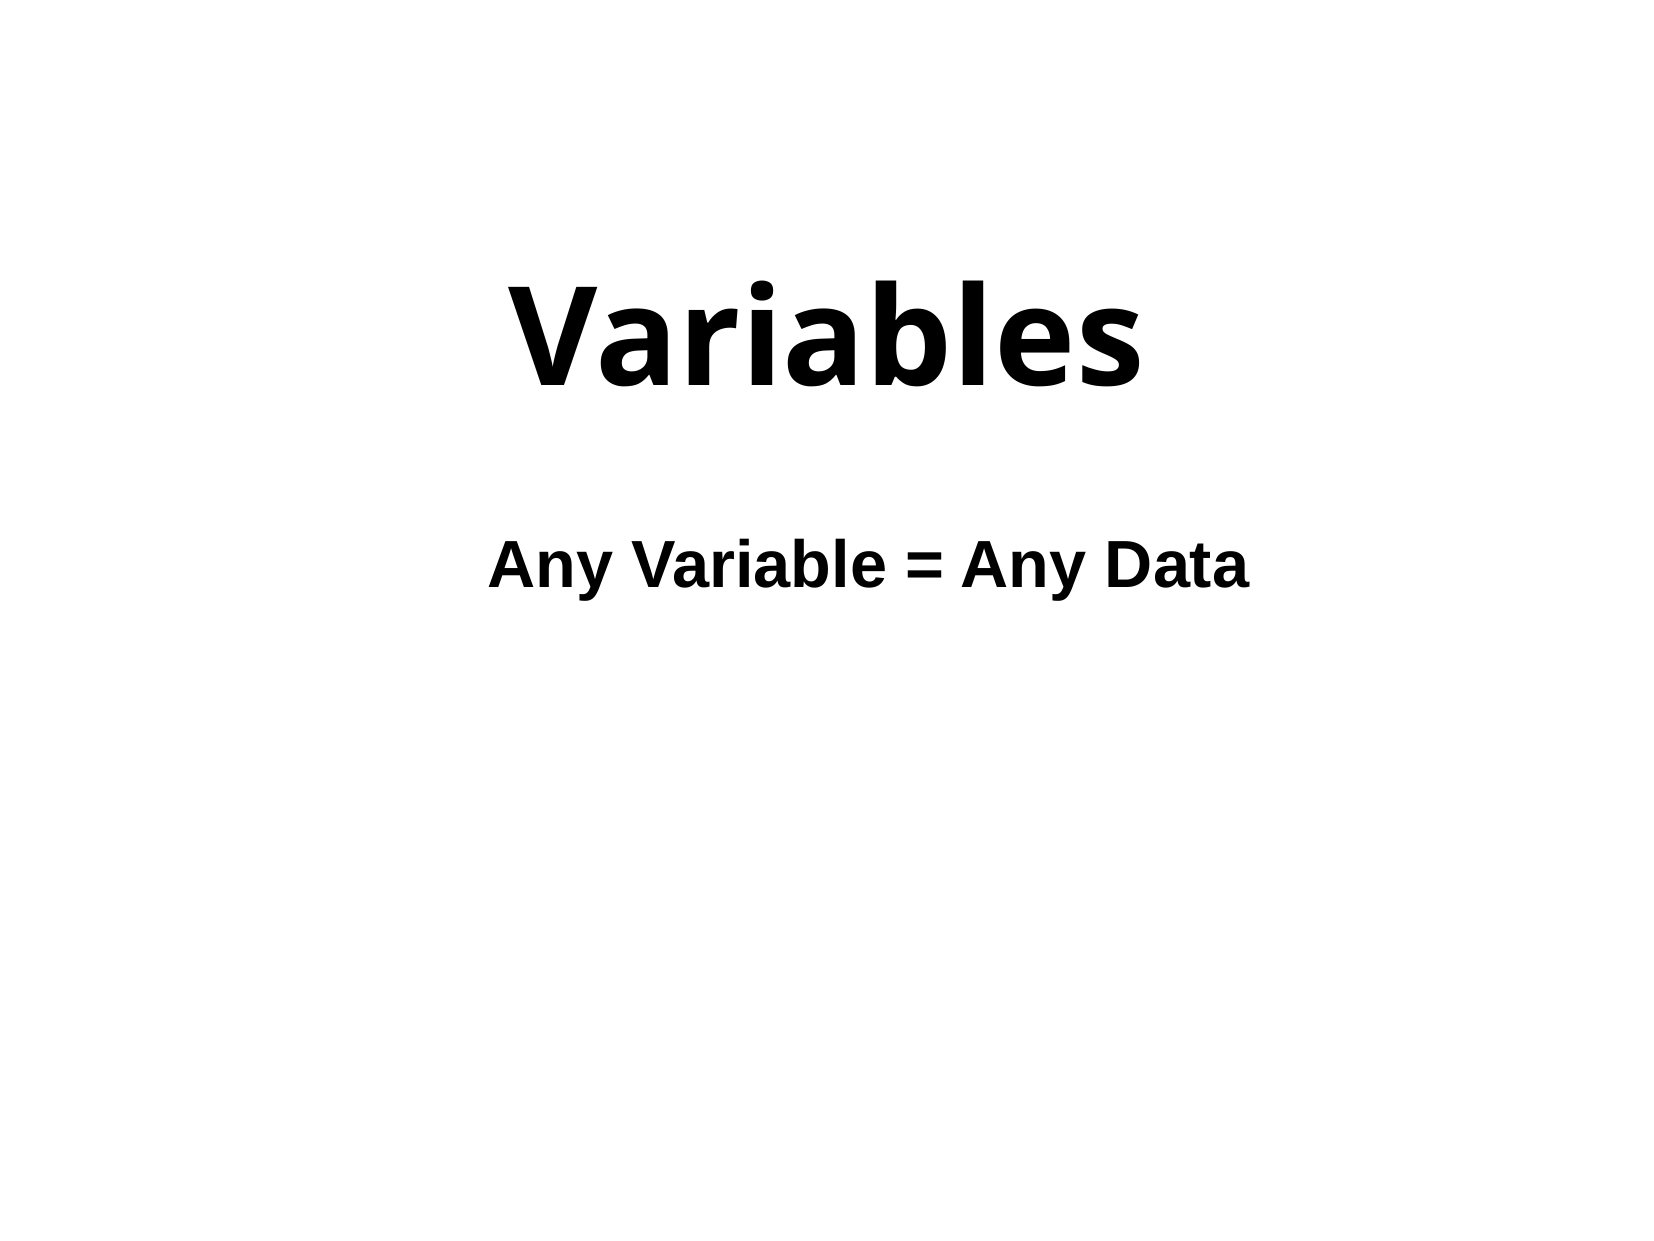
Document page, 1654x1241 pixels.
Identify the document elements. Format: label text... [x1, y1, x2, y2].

title Variables [82, 228, 1571, 436]
text_box Any Variable = Any Data [472, 519, 1335, 619]
